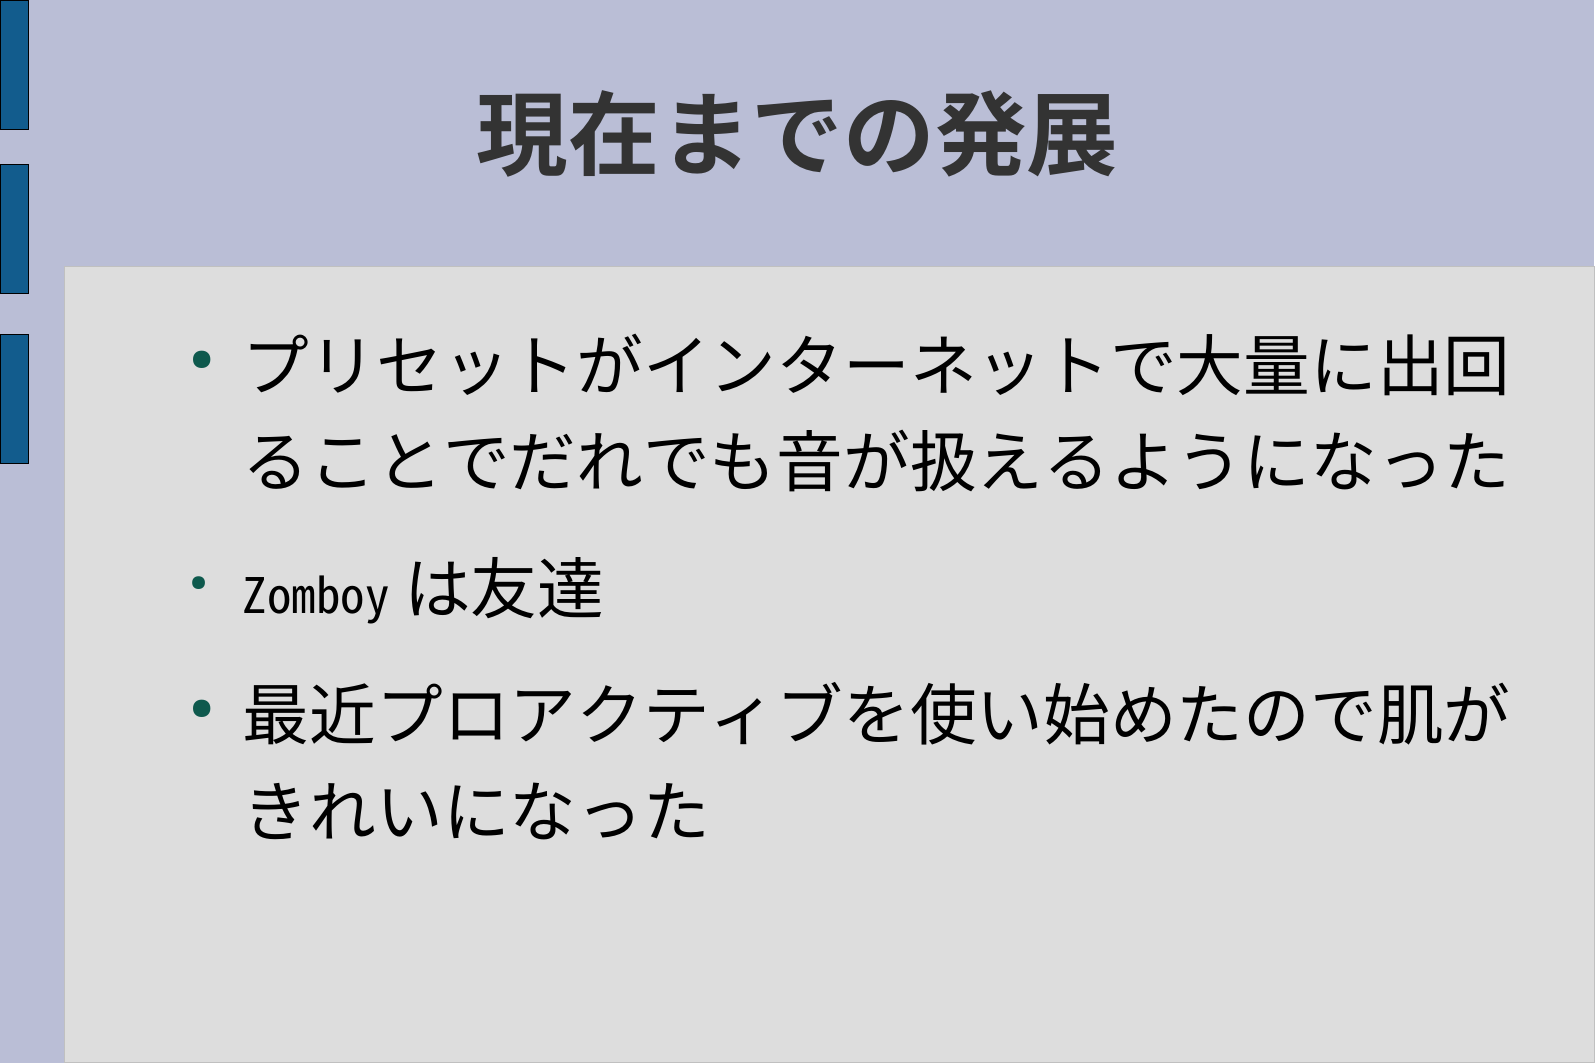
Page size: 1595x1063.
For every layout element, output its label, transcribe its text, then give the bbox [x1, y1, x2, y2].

list プリセットがインターネットで大量に出回ることでだれでも音が扱えるようになった Zomboyは友達 最近プロアクティブを使い始めたので肌がきれいになった [172, 312, 1514, 983]
title 現在までの発展 [117, 39, 1479, 218]
